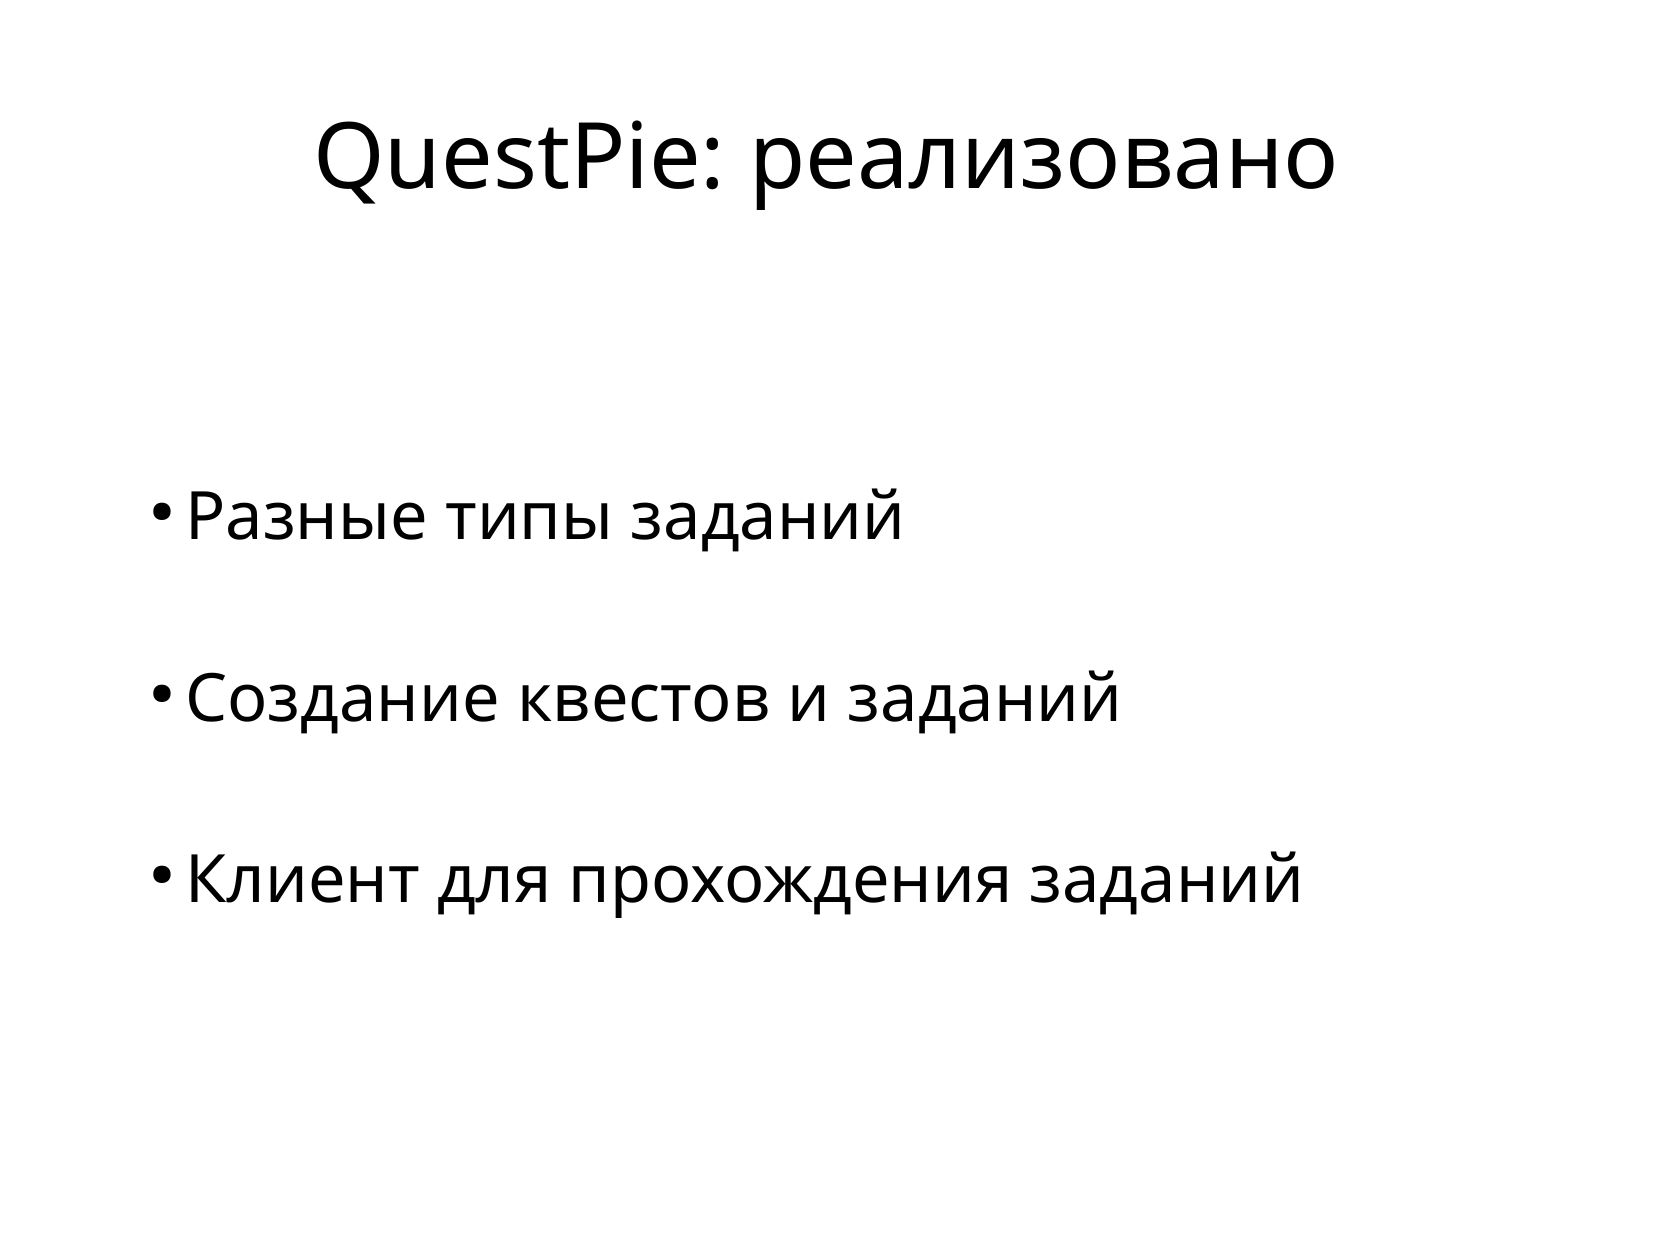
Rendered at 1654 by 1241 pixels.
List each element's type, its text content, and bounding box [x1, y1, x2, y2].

title QuestPie: реализовано [82, 49, 1571, 257]
subtitle Разные типы заданий Создание квестов и заданий Клиент для прохождения заданий [150, 290, 1546, 1010]
